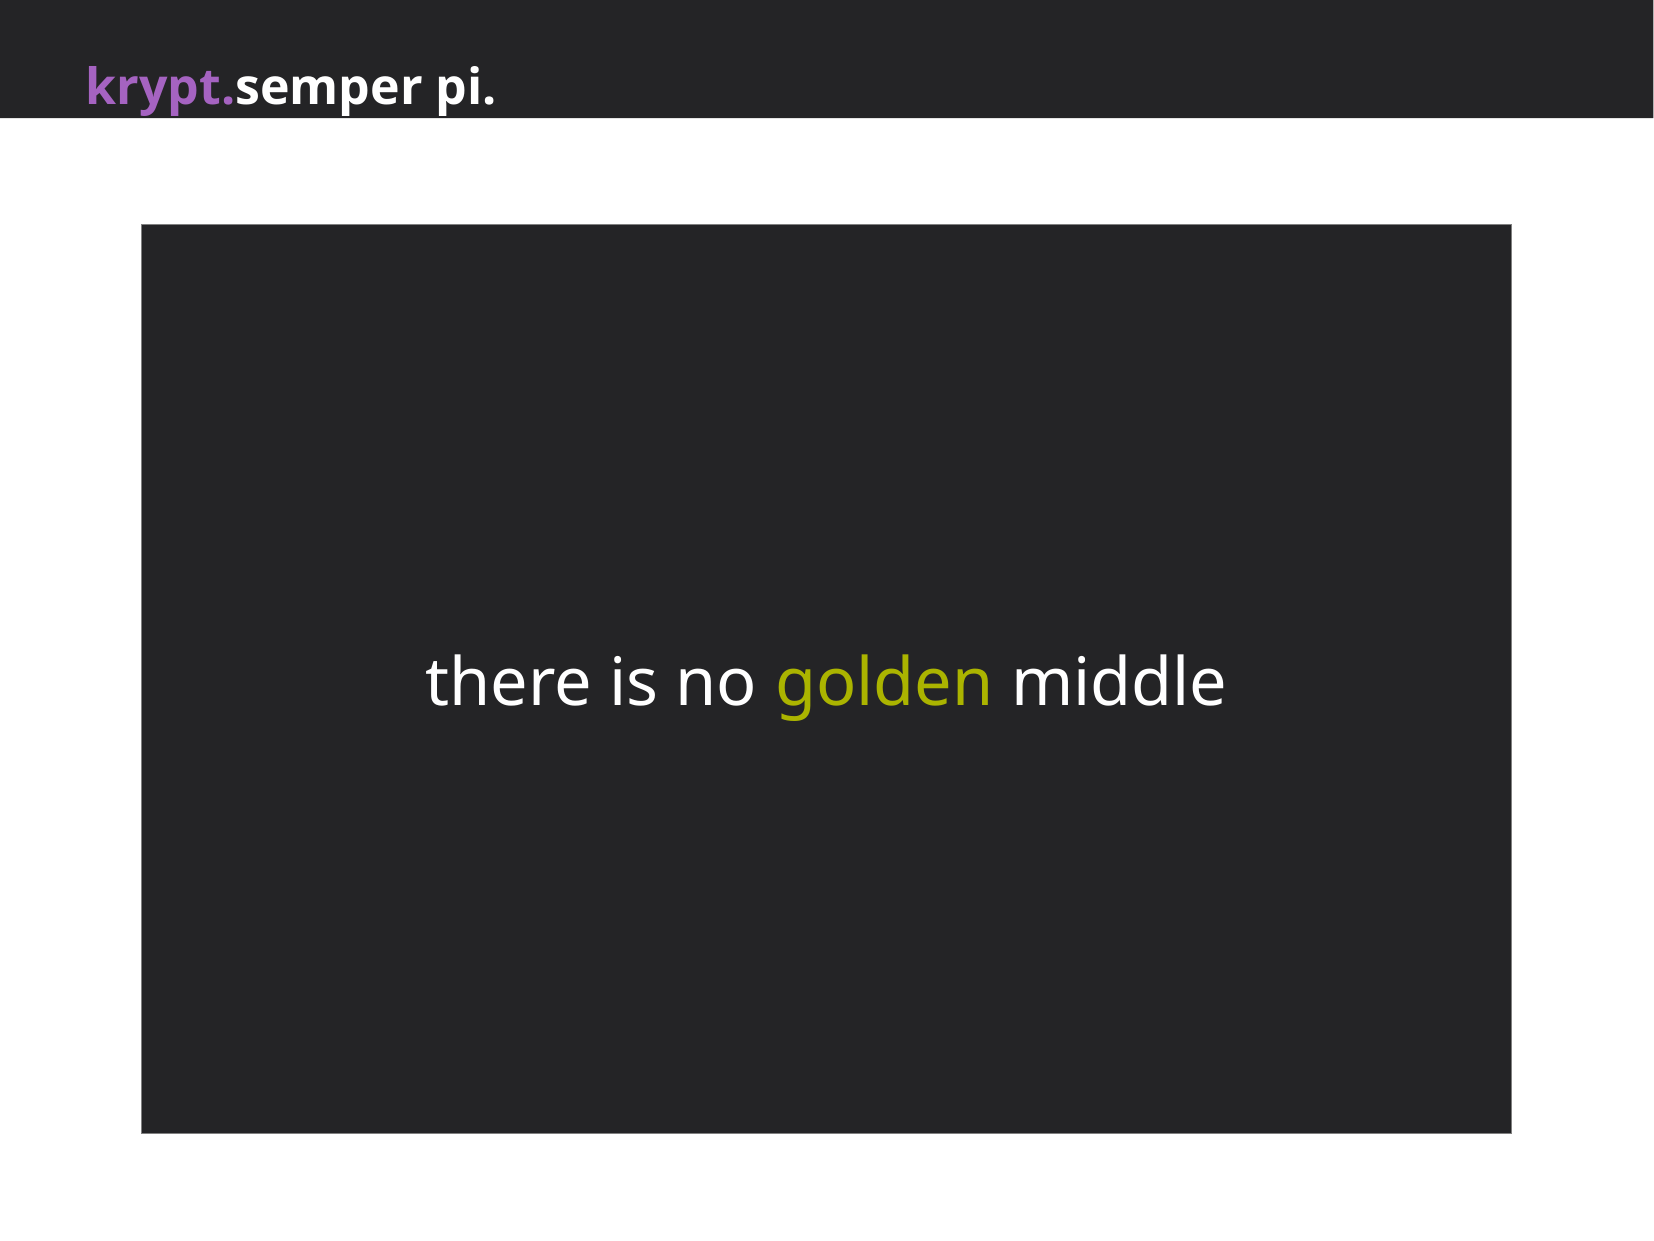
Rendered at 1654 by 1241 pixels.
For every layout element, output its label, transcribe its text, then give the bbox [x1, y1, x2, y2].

text_box there is no golden middle [141, 224, 1512, 1134]
text_box krypt.semper pi. [70, 43, 544, 119]
text_box [0, 0, 1654, 119]
